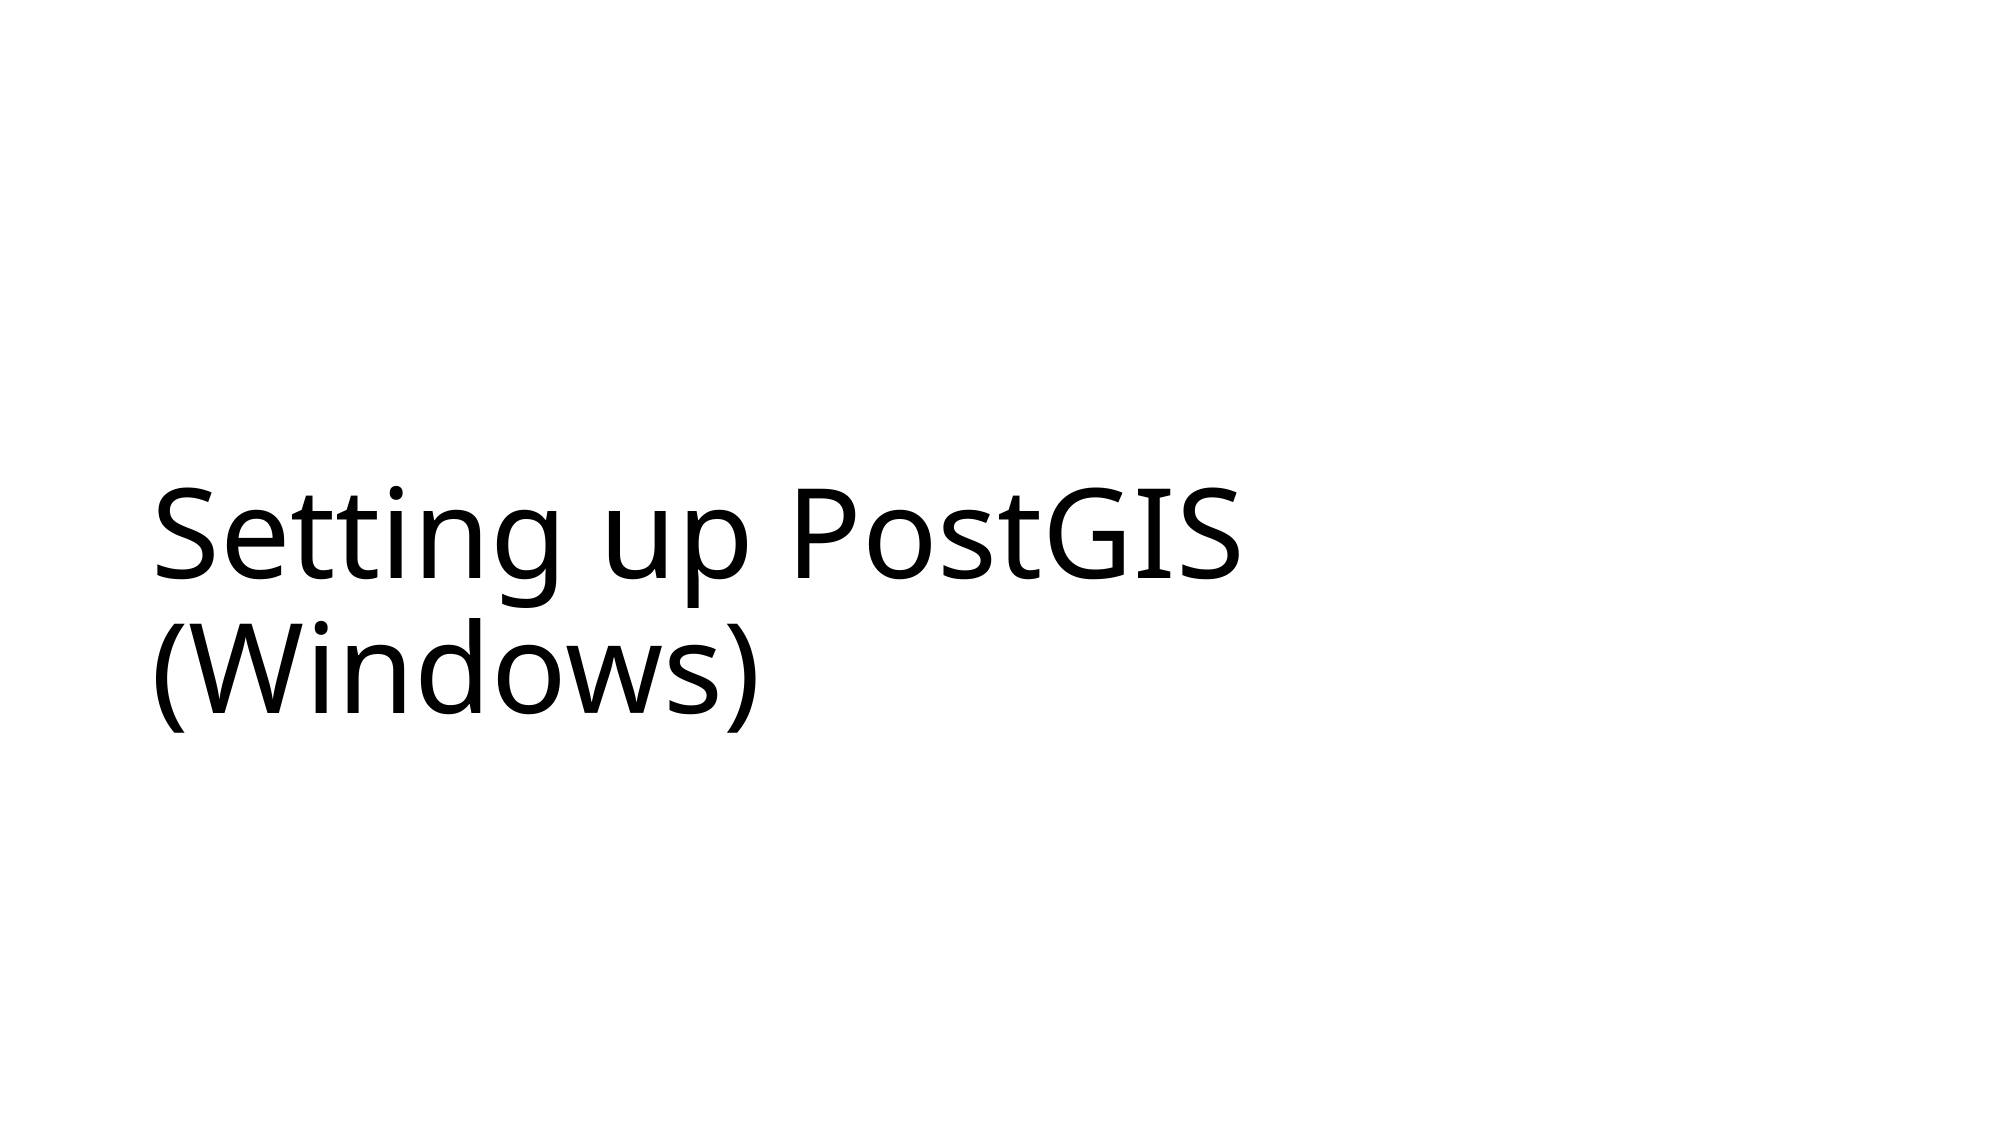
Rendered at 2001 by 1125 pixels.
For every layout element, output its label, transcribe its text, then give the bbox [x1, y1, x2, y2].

title Setting up PostGIS (Windows) [136, 280, 1862, 749]
